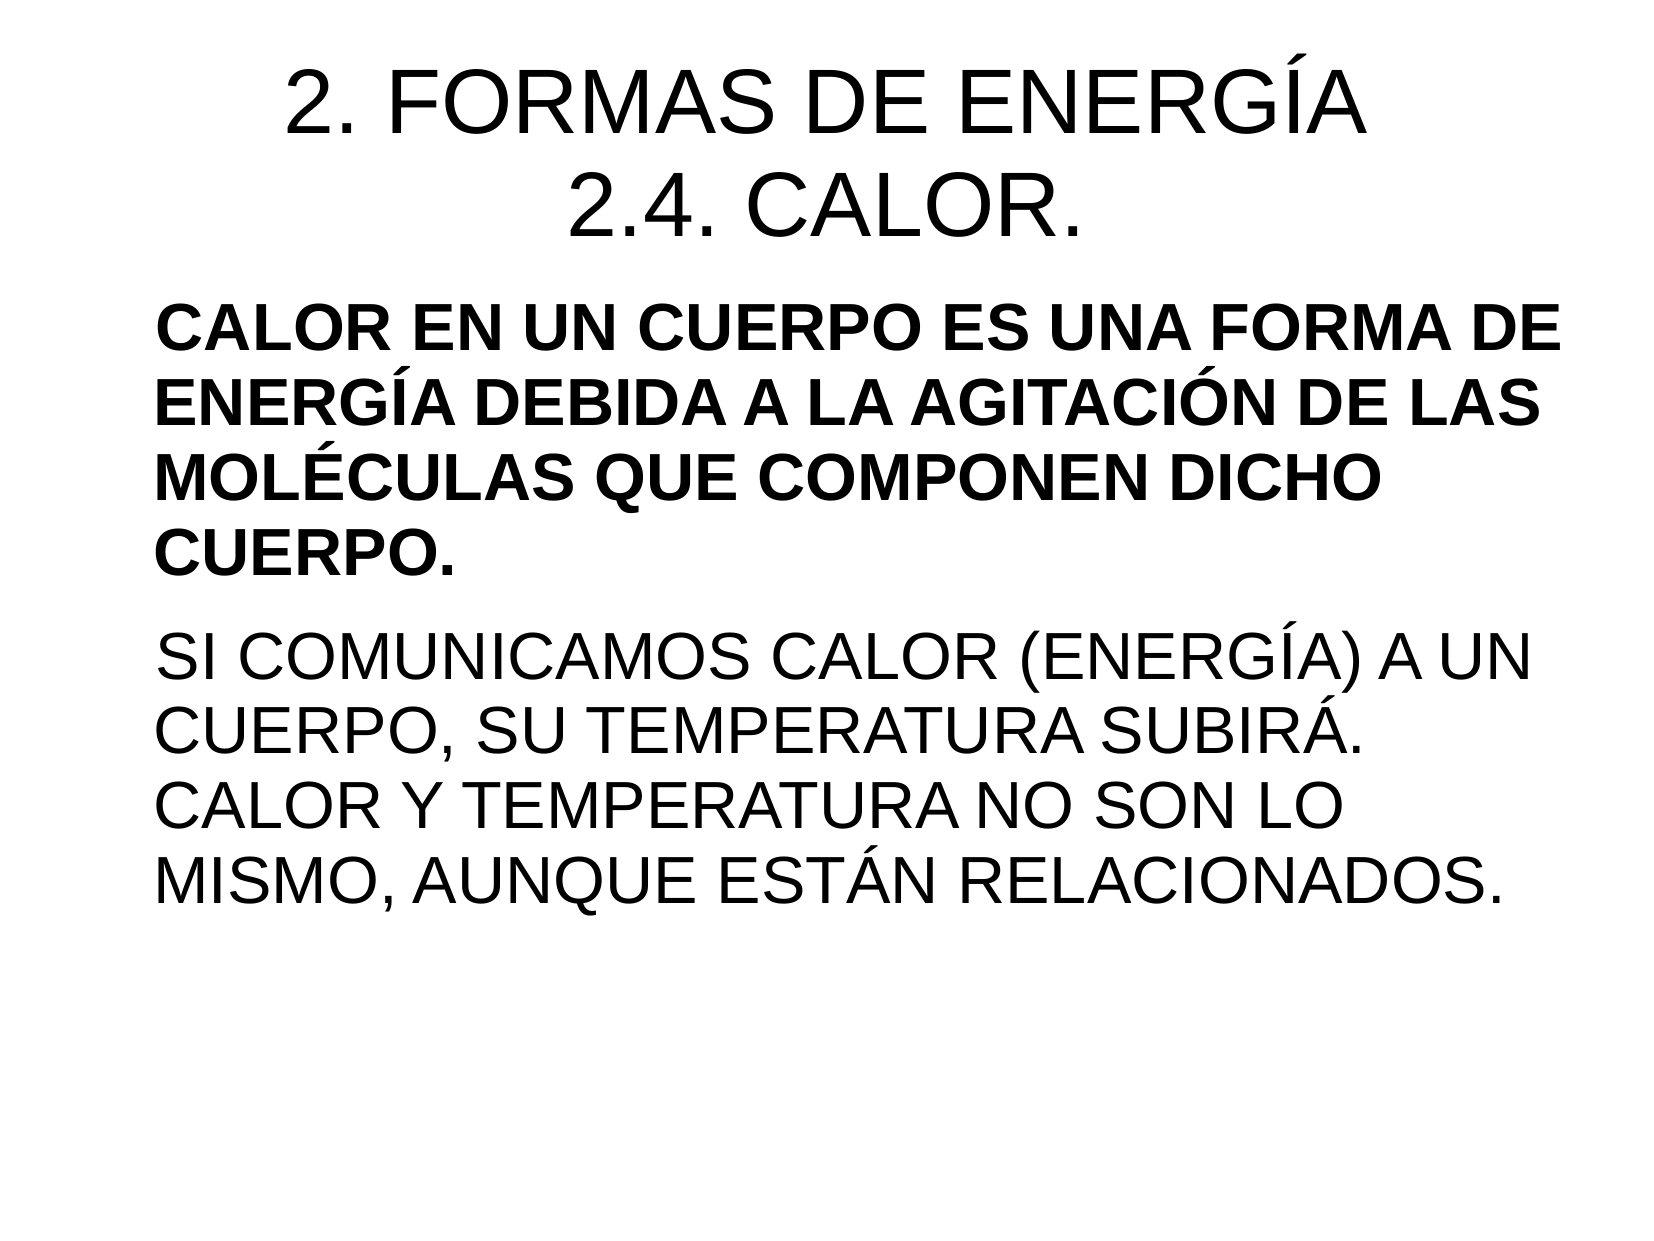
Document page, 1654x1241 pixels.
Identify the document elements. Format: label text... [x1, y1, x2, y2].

title 2. FORMAS DE ENERGÍA 2.4. CALOR. [82, 49, 1571, 257]
list CALOR EN UN CUERPO ES UNA FORMA DE ENERGÍA DEBIDA A LA AGITACIÓN DE LAS MOLÉCULAS QUE COMPONEN DICHO CUERPO. SI COMUNICAMOS CALOR (ENERGÍA) A UN CUERPO, SU TEMPERATURA SUBIRÁ. CALOR Y TEMPERATURA NO SON LO MISMO, AUNQUE ESTÁN RELACIONADOS. [82, 290, 1571, 1109]
